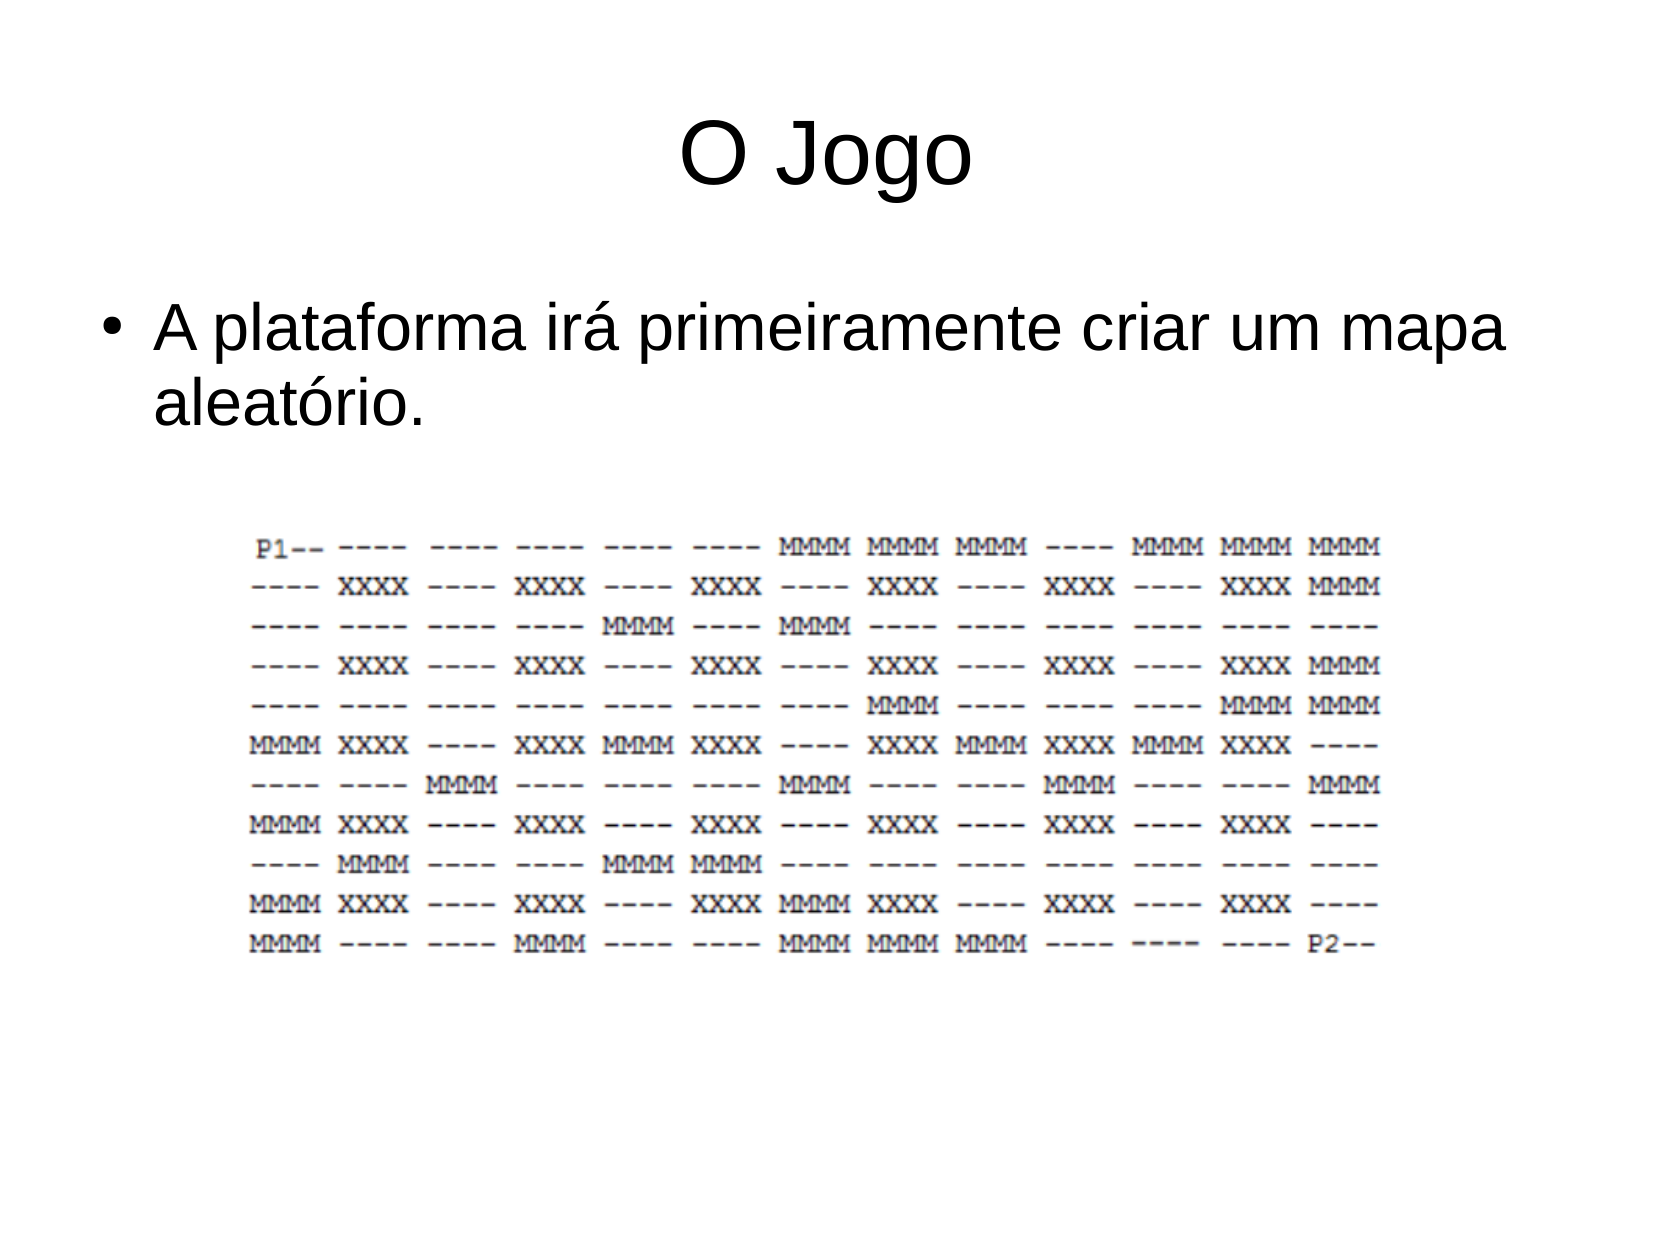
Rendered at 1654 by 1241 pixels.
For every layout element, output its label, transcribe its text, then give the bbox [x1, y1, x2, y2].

list A plataforma irá primeiramente criar um mapa aleatório. [82, 290, 1571, 1006]
picture [240, 517, 1403, 976]
title O Jogo [82, 49, 1571, 257]
